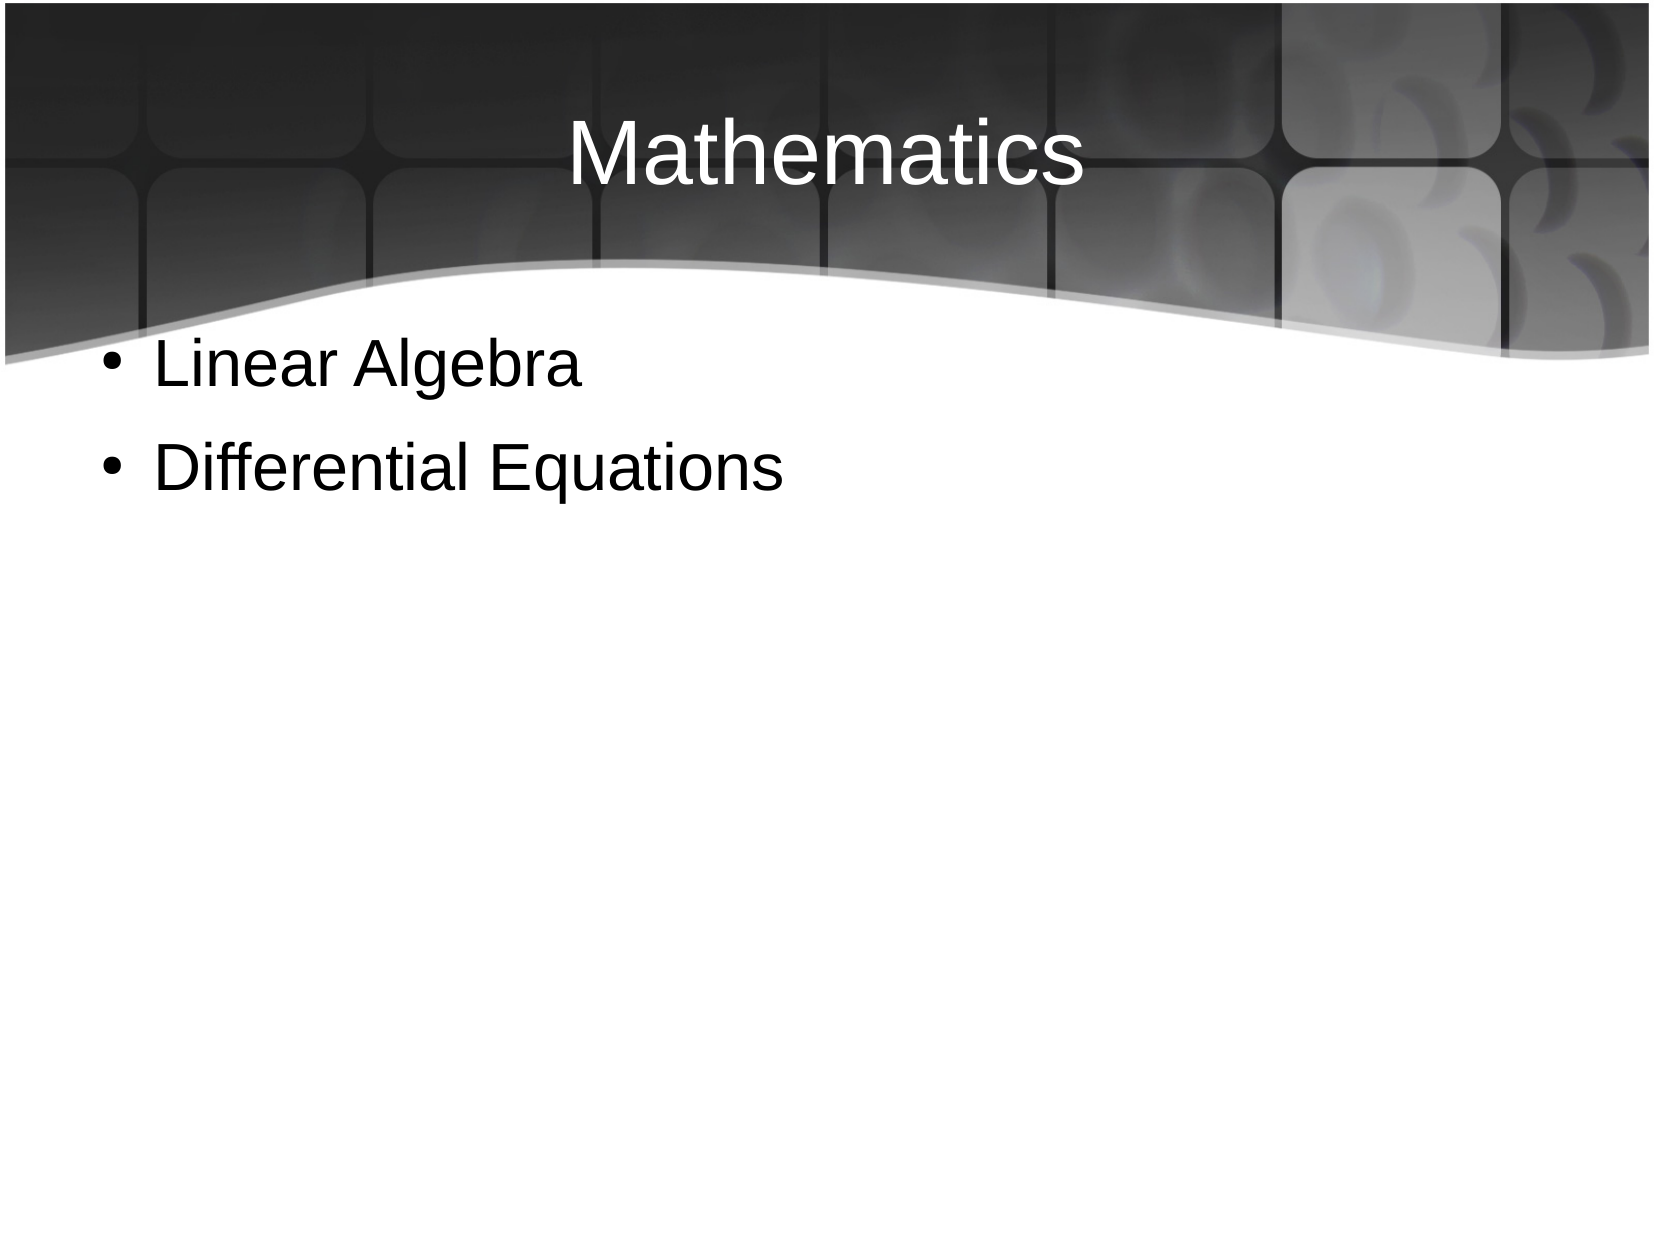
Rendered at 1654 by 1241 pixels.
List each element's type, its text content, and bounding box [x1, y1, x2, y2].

list Linear Algebra Differential Equations [82, 325, 1571, 1045]
title Mathematics [82, 49, 1571, 257]
picture [0, 0, 1654, 1241]
